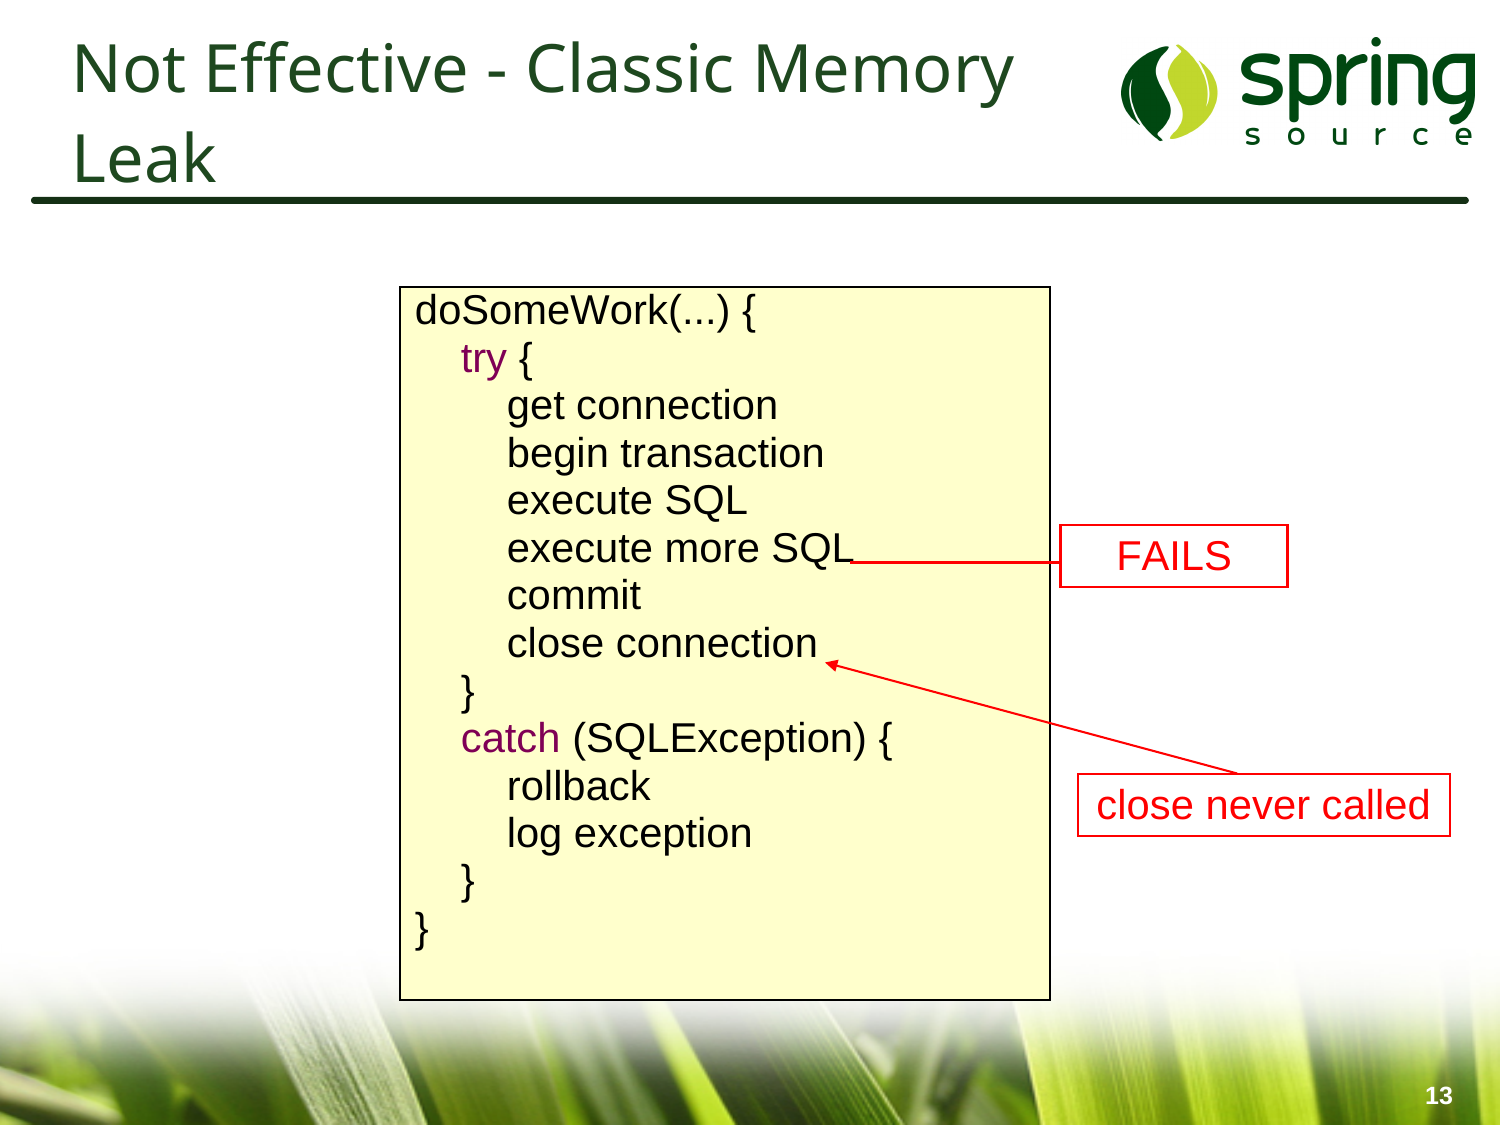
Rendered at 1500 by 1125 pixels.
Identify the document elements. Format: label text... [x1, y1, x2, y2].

picture [0, 944, 1500, 1125]
text_box close never called [1077, 773, 1450, 836]
text_box FAILS [1060, 525, 1288, 587]
list doSomeWork(...) { try { get connection begin transaction execute SQL execute more SQL commit close connection } catch (SQLException) { rollback log exception } } [399, 287, 1050, 1000]
picture [1121, 37, 1475, 145]
title Not Effective - Classic Memory Leak [56, 13, 1089, 191]
